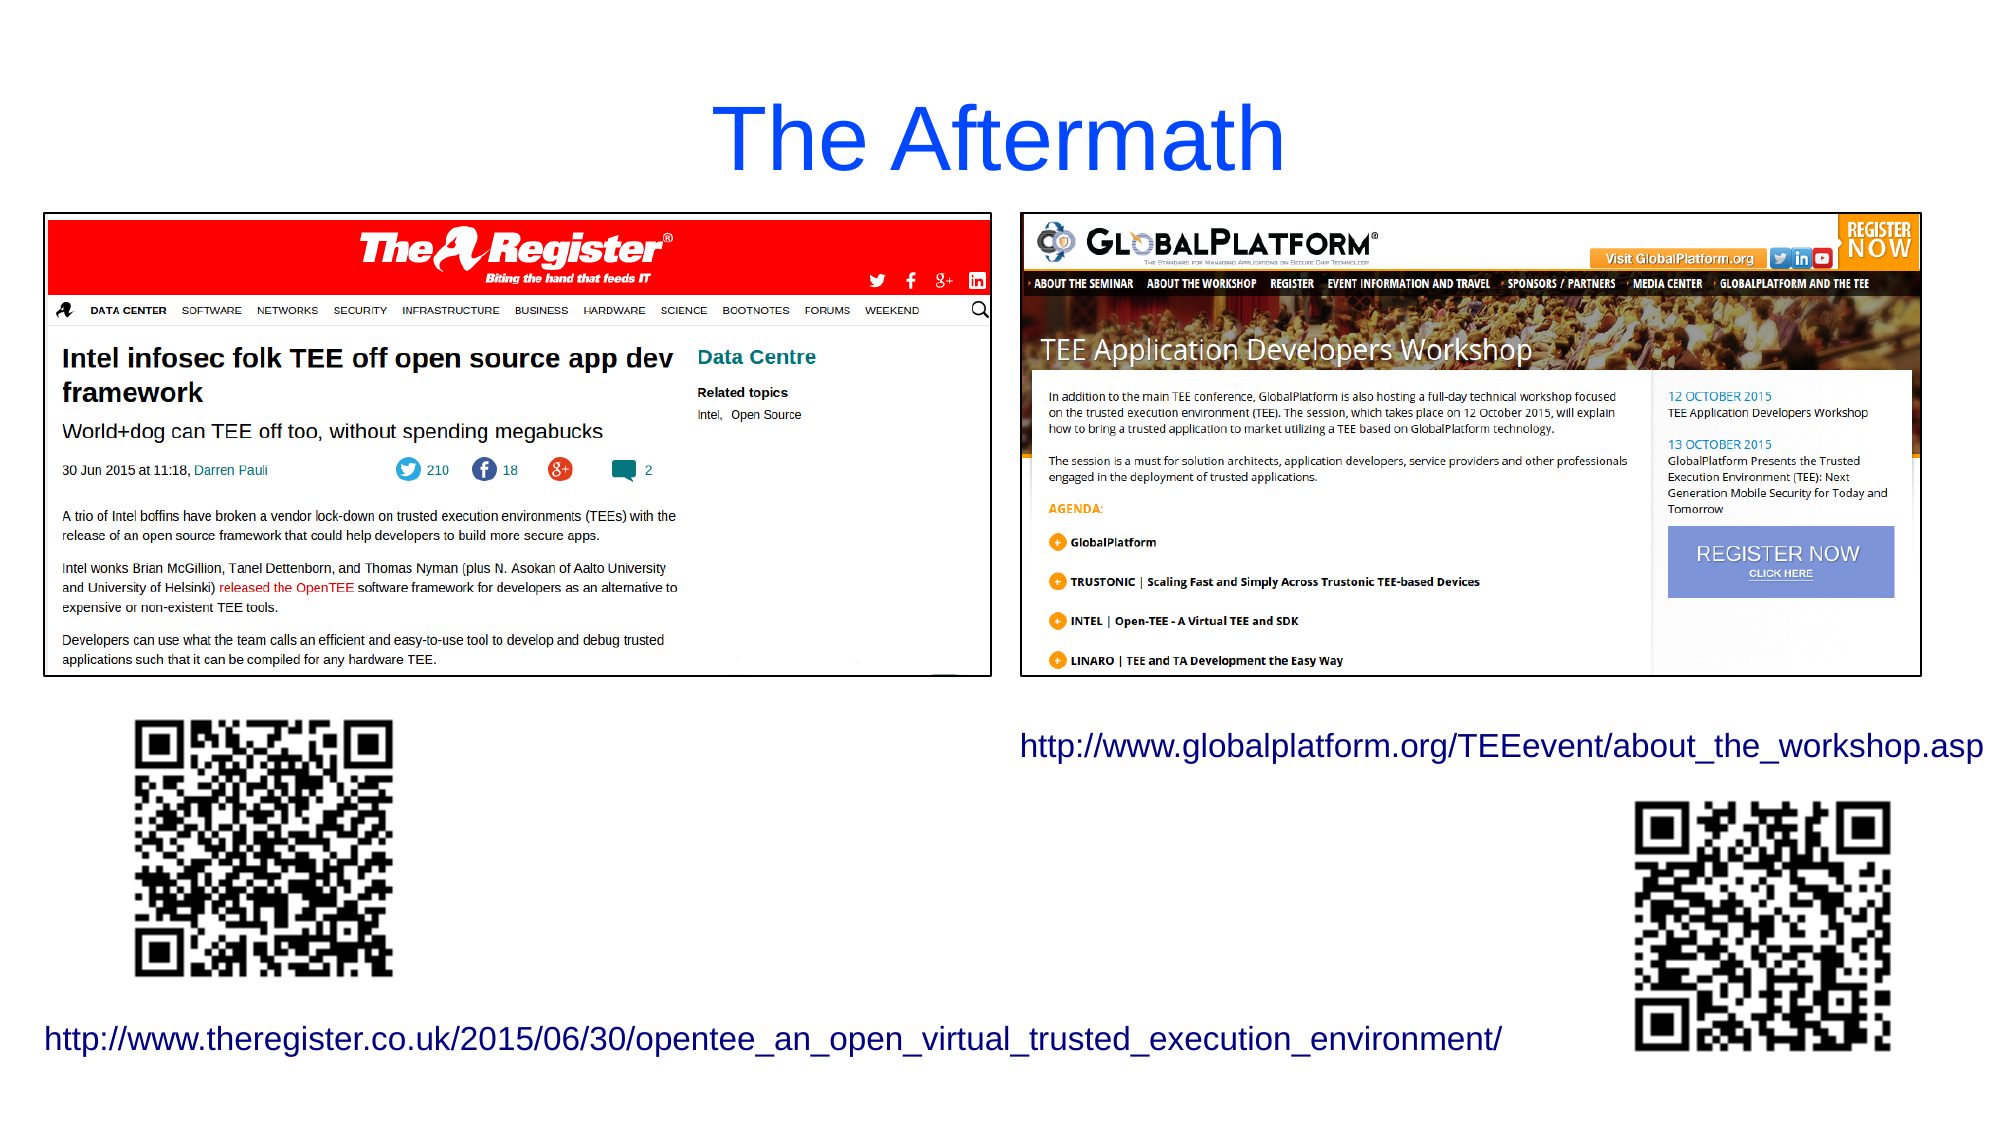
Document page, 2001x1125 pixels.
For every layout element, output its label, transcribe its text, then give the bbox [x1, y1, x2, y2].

picture [1022, 213, 1921, 676]
picture [108, 693, 421, 1006]
text_box http://www.theregister.co.uk/2015/06/30/opentee_an_open_virtual_trusted_execution_environment/ [29, 1012, 1605, 1066]
picture [1605, 772, 1922, 1082]
picture [45, 214, 991, 676]
text_box http://www.globalplatform.org/TEEevent/about_the_workshop.asp [1005, 720, 2000, 773]
title The Aftermath [99, 44, 1900, 233]
